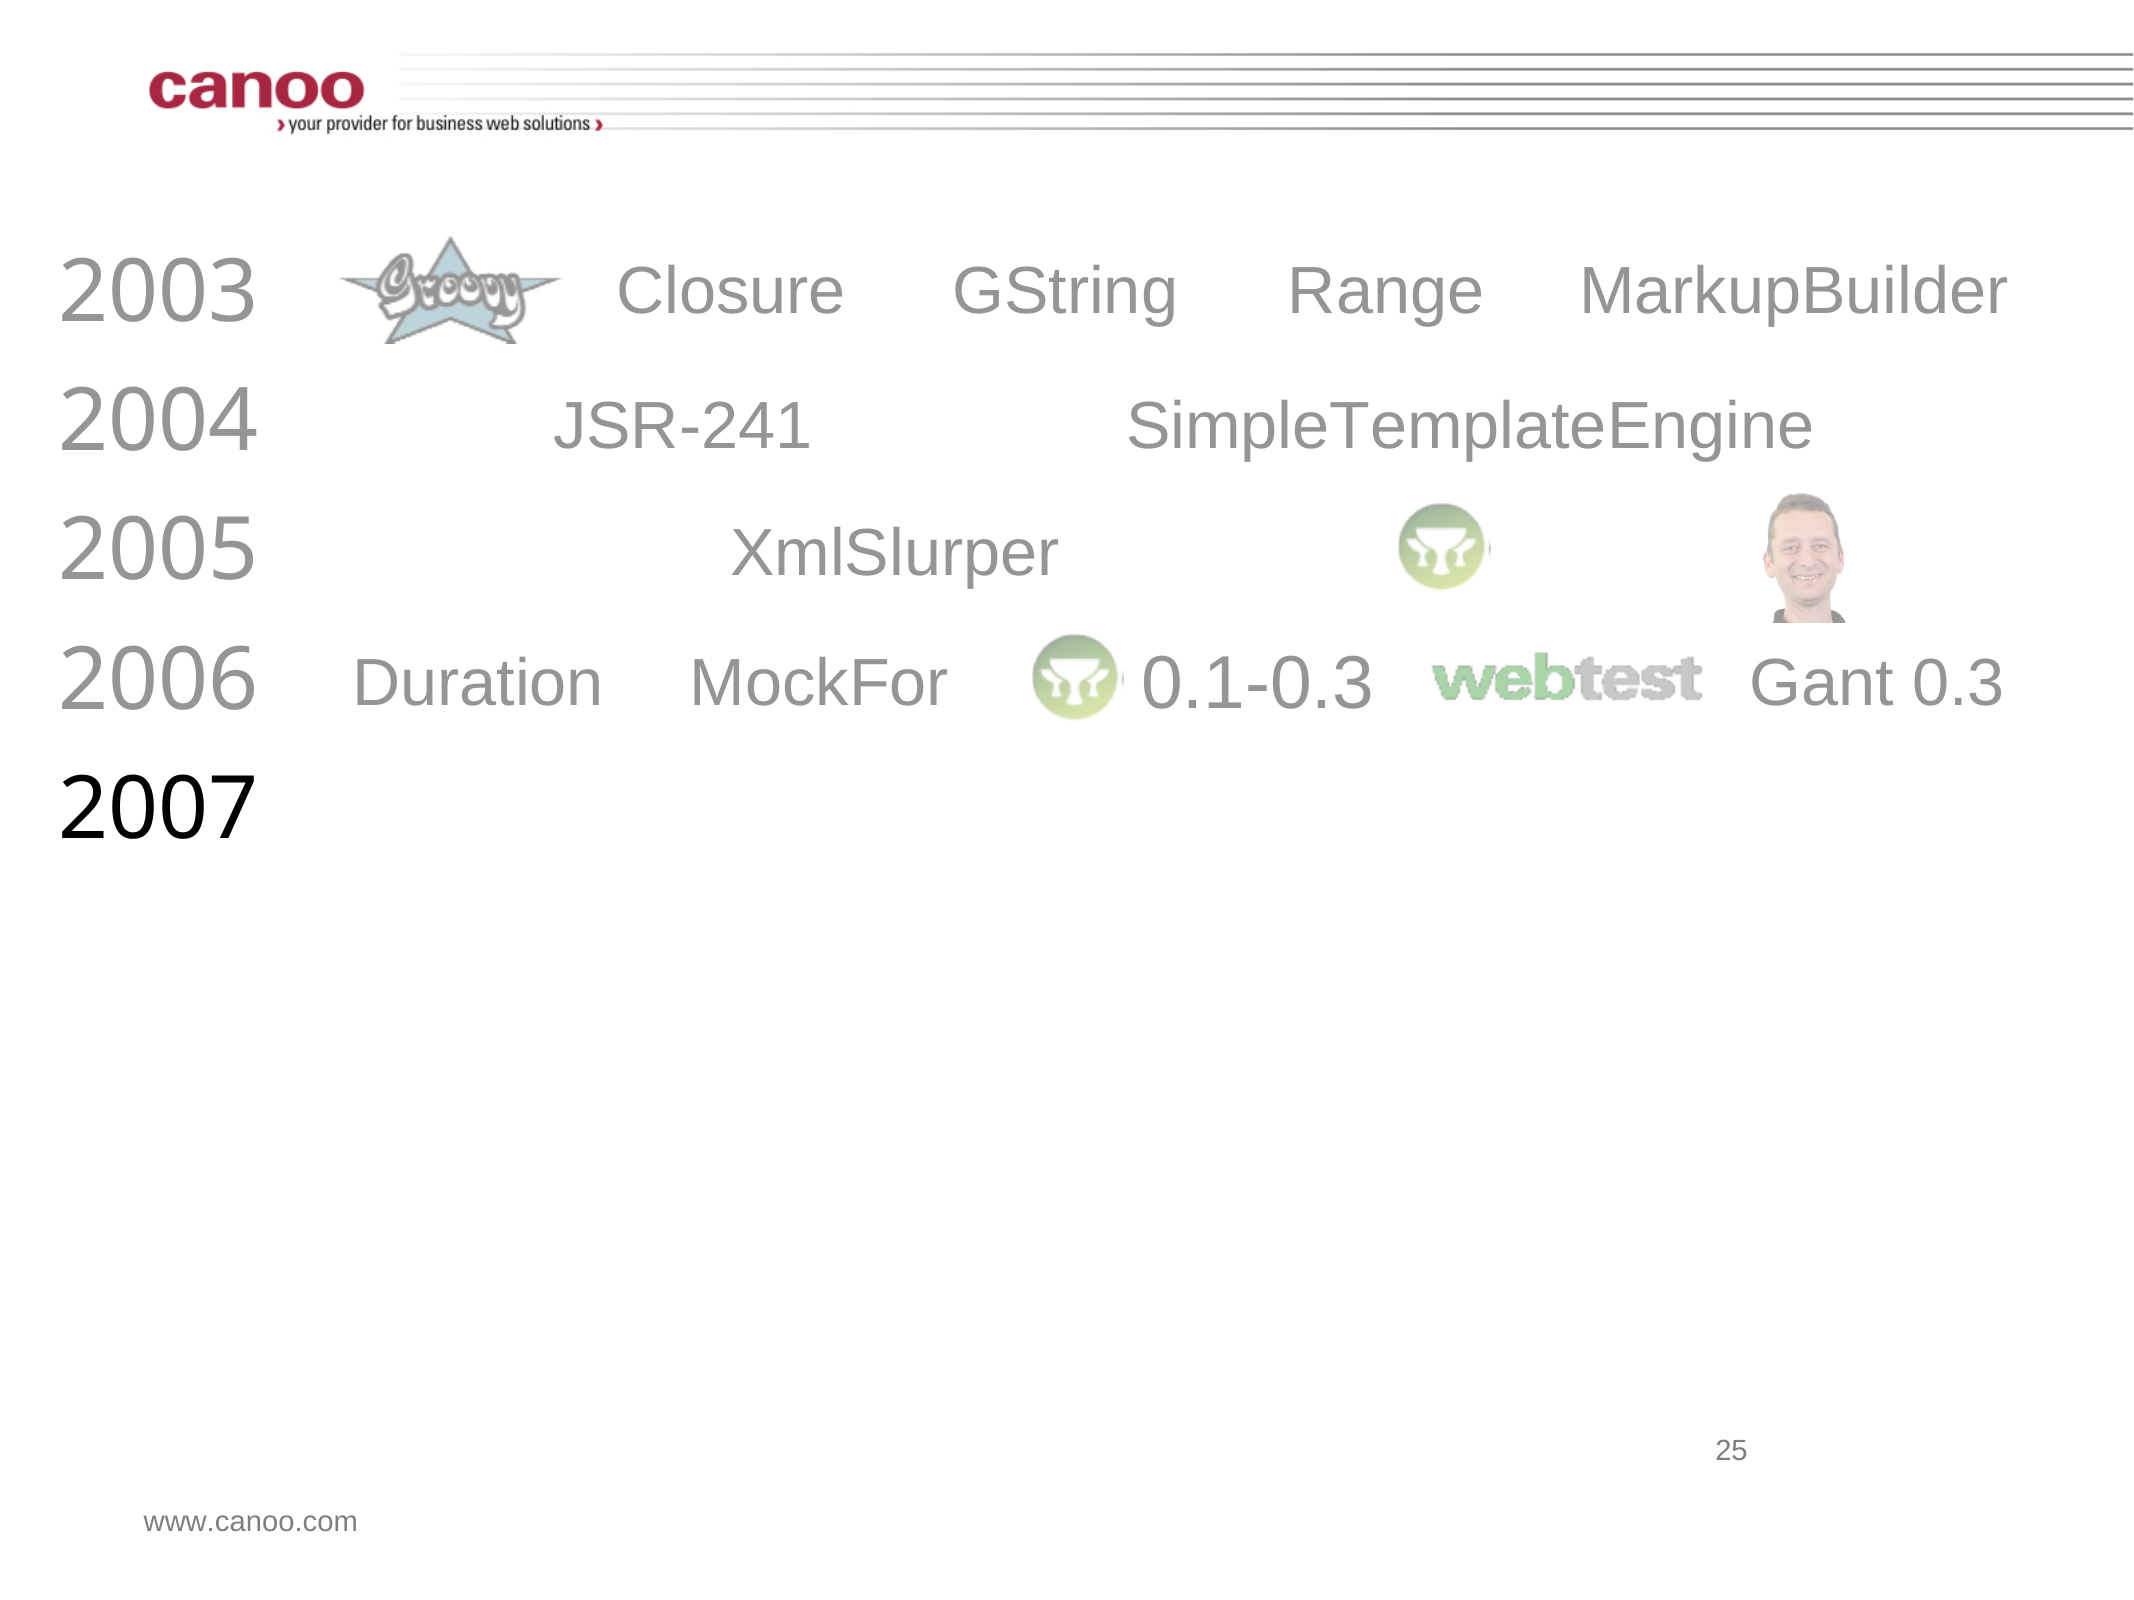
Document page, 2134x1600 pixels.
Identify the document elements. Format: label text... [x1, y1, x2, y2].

picture [0, 21, 2134, 188]
picture [37, 225, 2101, 751]
text_box <number> [1705, 1423, 1758, 1474]
text_box 2007 [43, 751, 297, 864]
